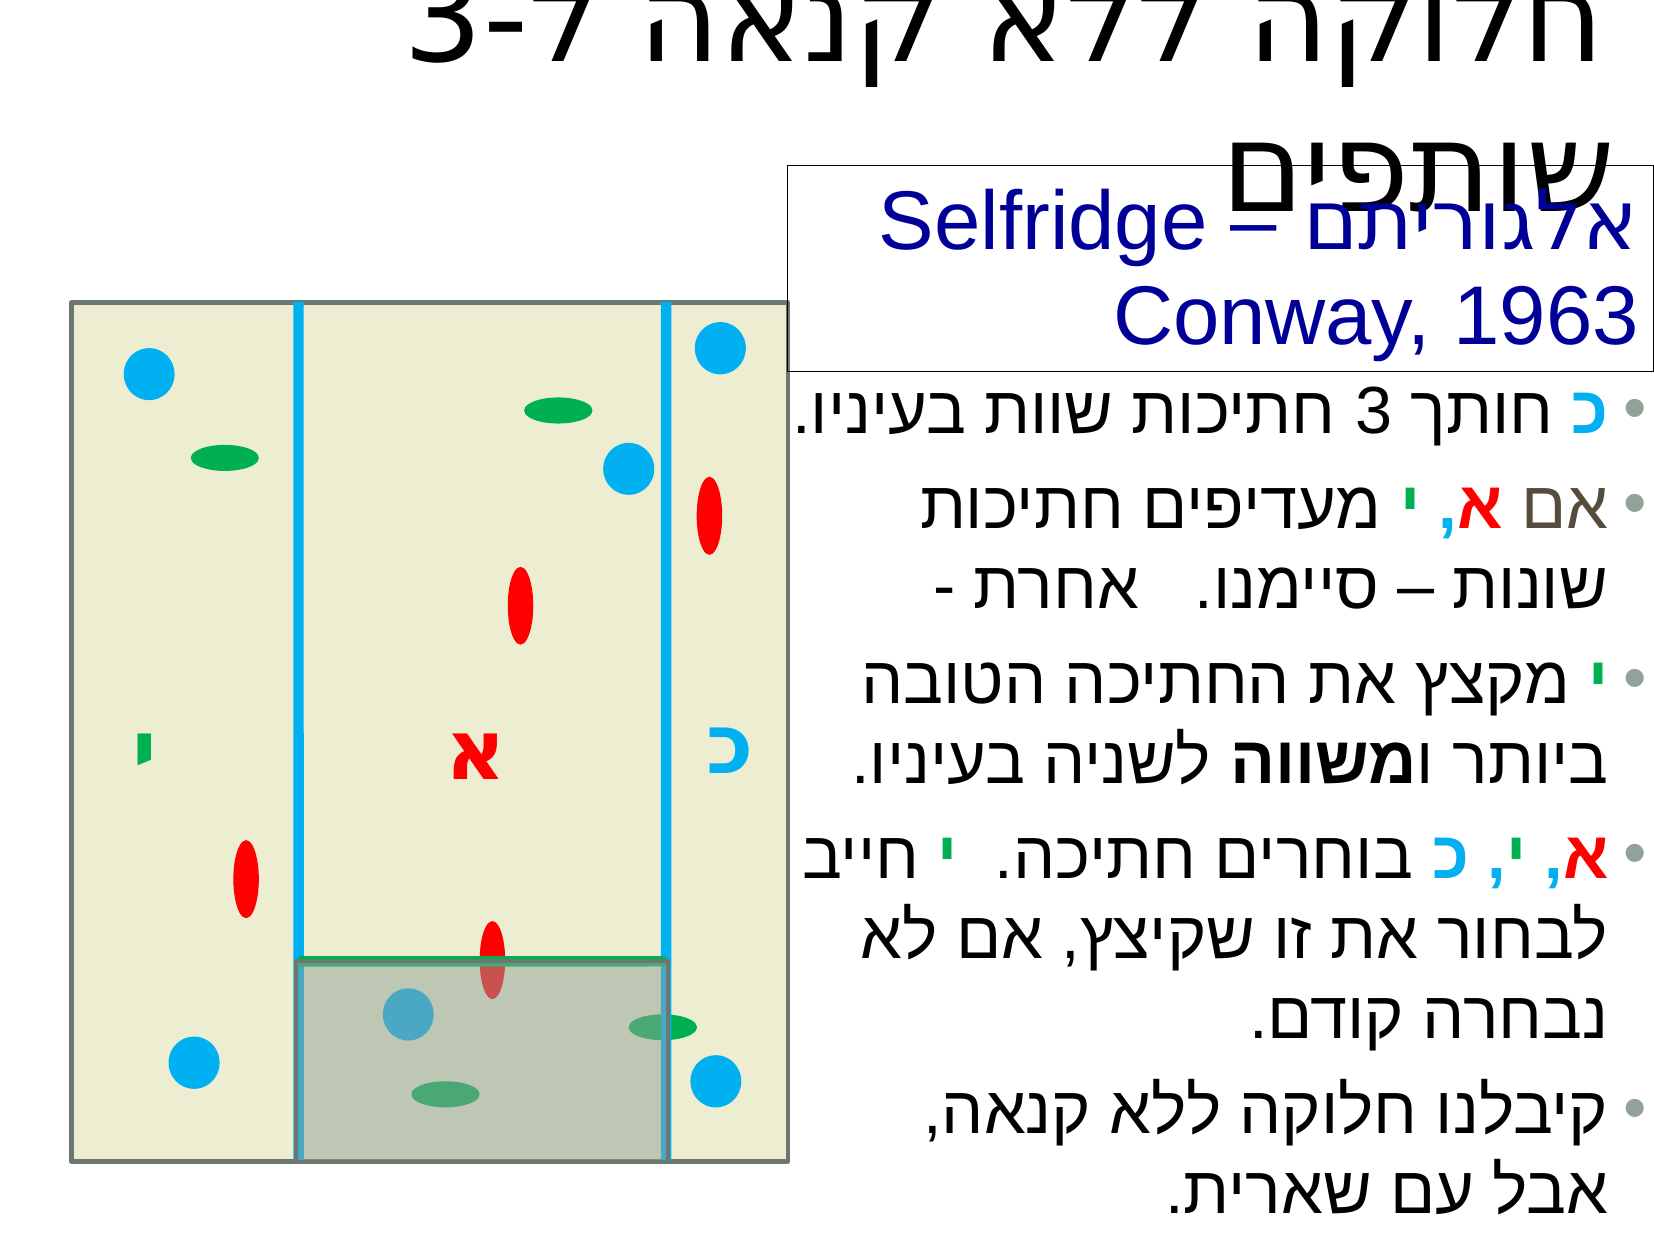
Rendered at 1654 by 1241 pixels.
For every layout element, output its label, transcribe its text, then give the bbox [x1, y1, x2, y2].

text_box [672, 302, 787, 1162]
text_box כ [691, 692, 745, 801]
text_box [71, 302, 293, 1162]
text_box כ חותך 3 חתיכות שוות בעיניו. אם א, י מעדיפים חתיכות שונות – סיימנו. אחרת - י מקצץ את החתיכה הטובה ביותר ומשווה לשניה בעיניו. א, י, כ בוחרים חתיכה. י חייב לבחור את זו שקיצץ, אם לא נבחרה קודם. קיבלנו חלוקה ללא קנאה, אבל עם שארית. [745, 360, 1654, 1216]
title חלוקה ללא קנאה ל-3 שותפים [30, 7, 1654, 166]
picture [293, 960, 298, 1162]
text_box [304, 302, 660, 956]
text_box אלגוריתם Selfridge – Conway, 1963 [787, 165, 1654, 372]
text_box י [118, 698, 173, 806]
text_box א [430, 697, 521, 806]
text_box [295, 961, 669, 1162]
